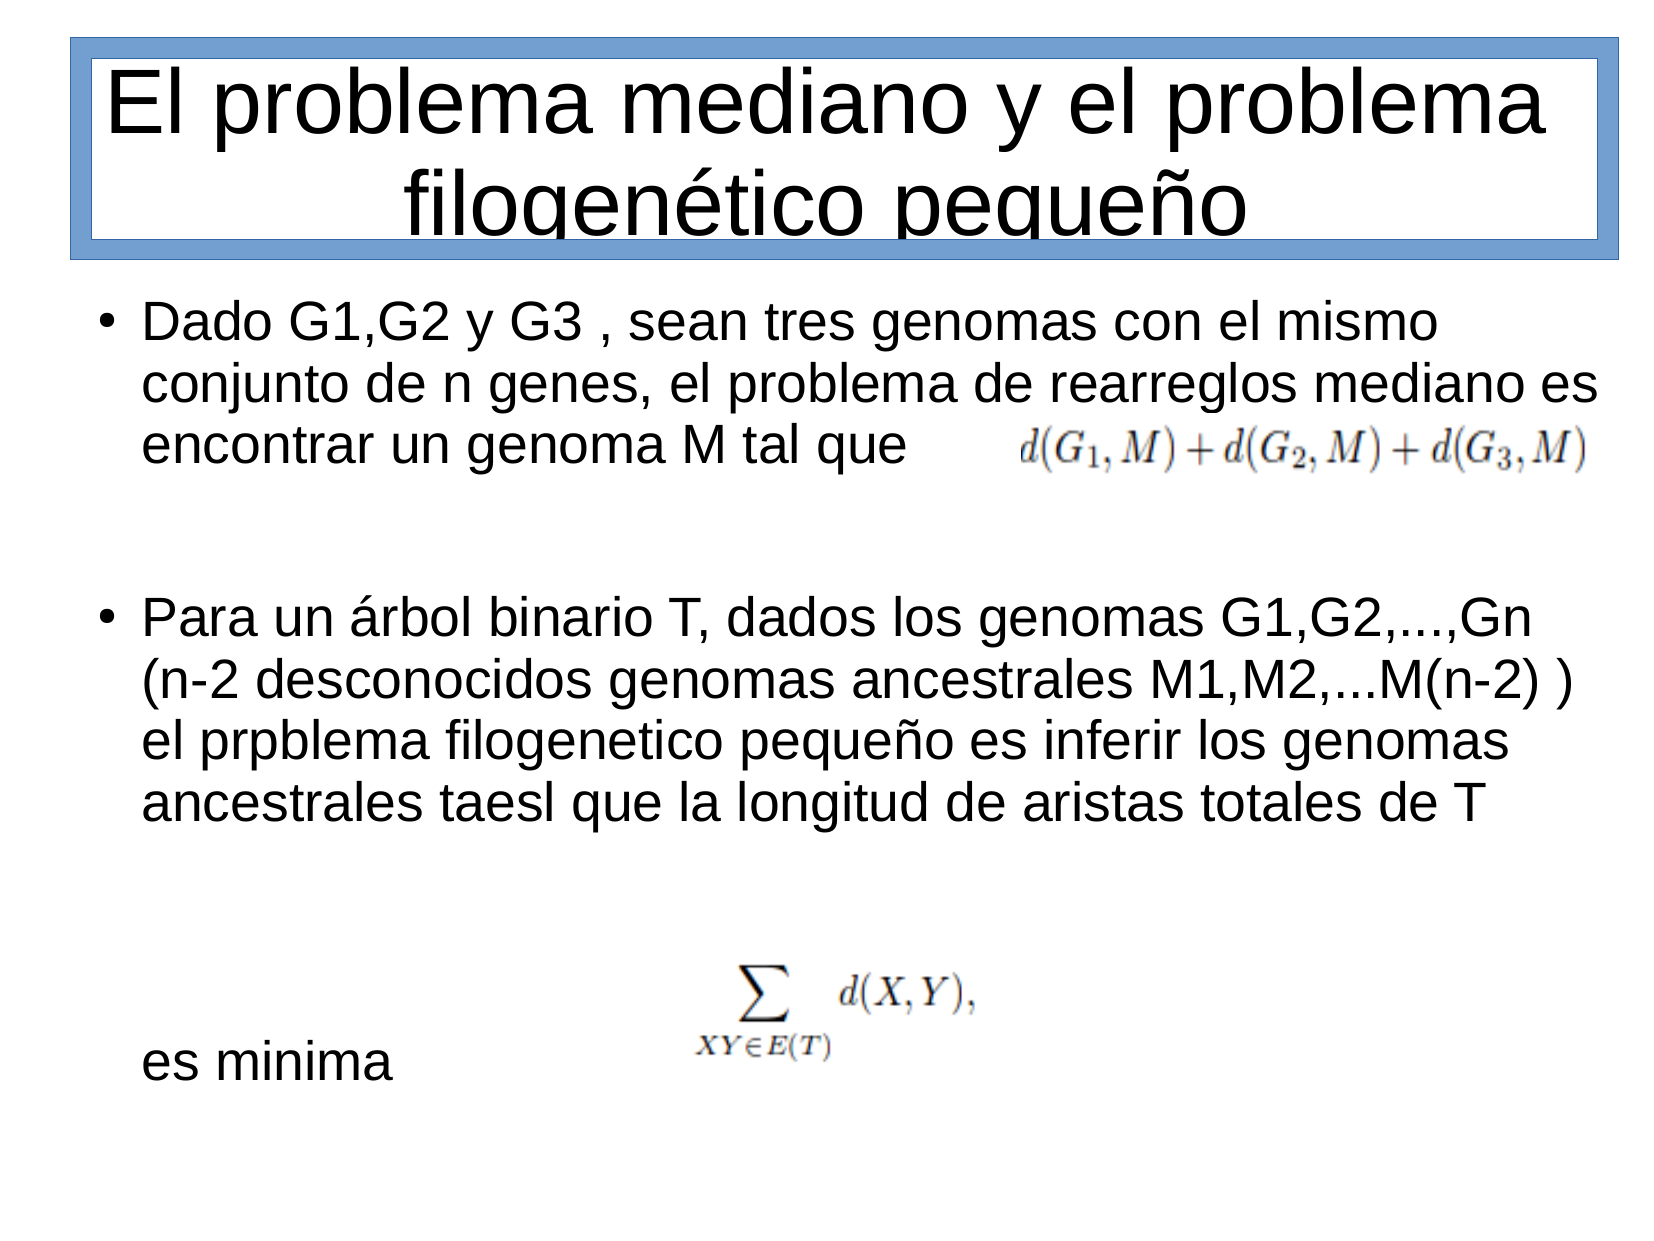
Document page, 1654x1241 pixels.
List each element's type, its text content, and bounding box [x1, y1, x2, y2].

text_box [70, 37, 1619, 260]
picture [673, 933, 1016, 1075]
list Dado G1,G2 y G3 , sean tres genomas con el mismo conjunto de n genes, el problema de rearreglos mediano es encontrar un genoma M tal que es minimo. Para un árbol binario T, dados los genomas G1,G2,...,Gn (n-2 desconocidos genomas ancestrales M1,M2,...M(n-2) ) el prpblema filogenetico pequeño es inferir los genomas ancestrales taesl que la longitud de aristas totales de T es minima [82, 290, 1607, 1170]
title El problema mediano y el problema filogenético pequeño [92, 59, 1571, 239]
picture [1021, 413, 1601, 508]
